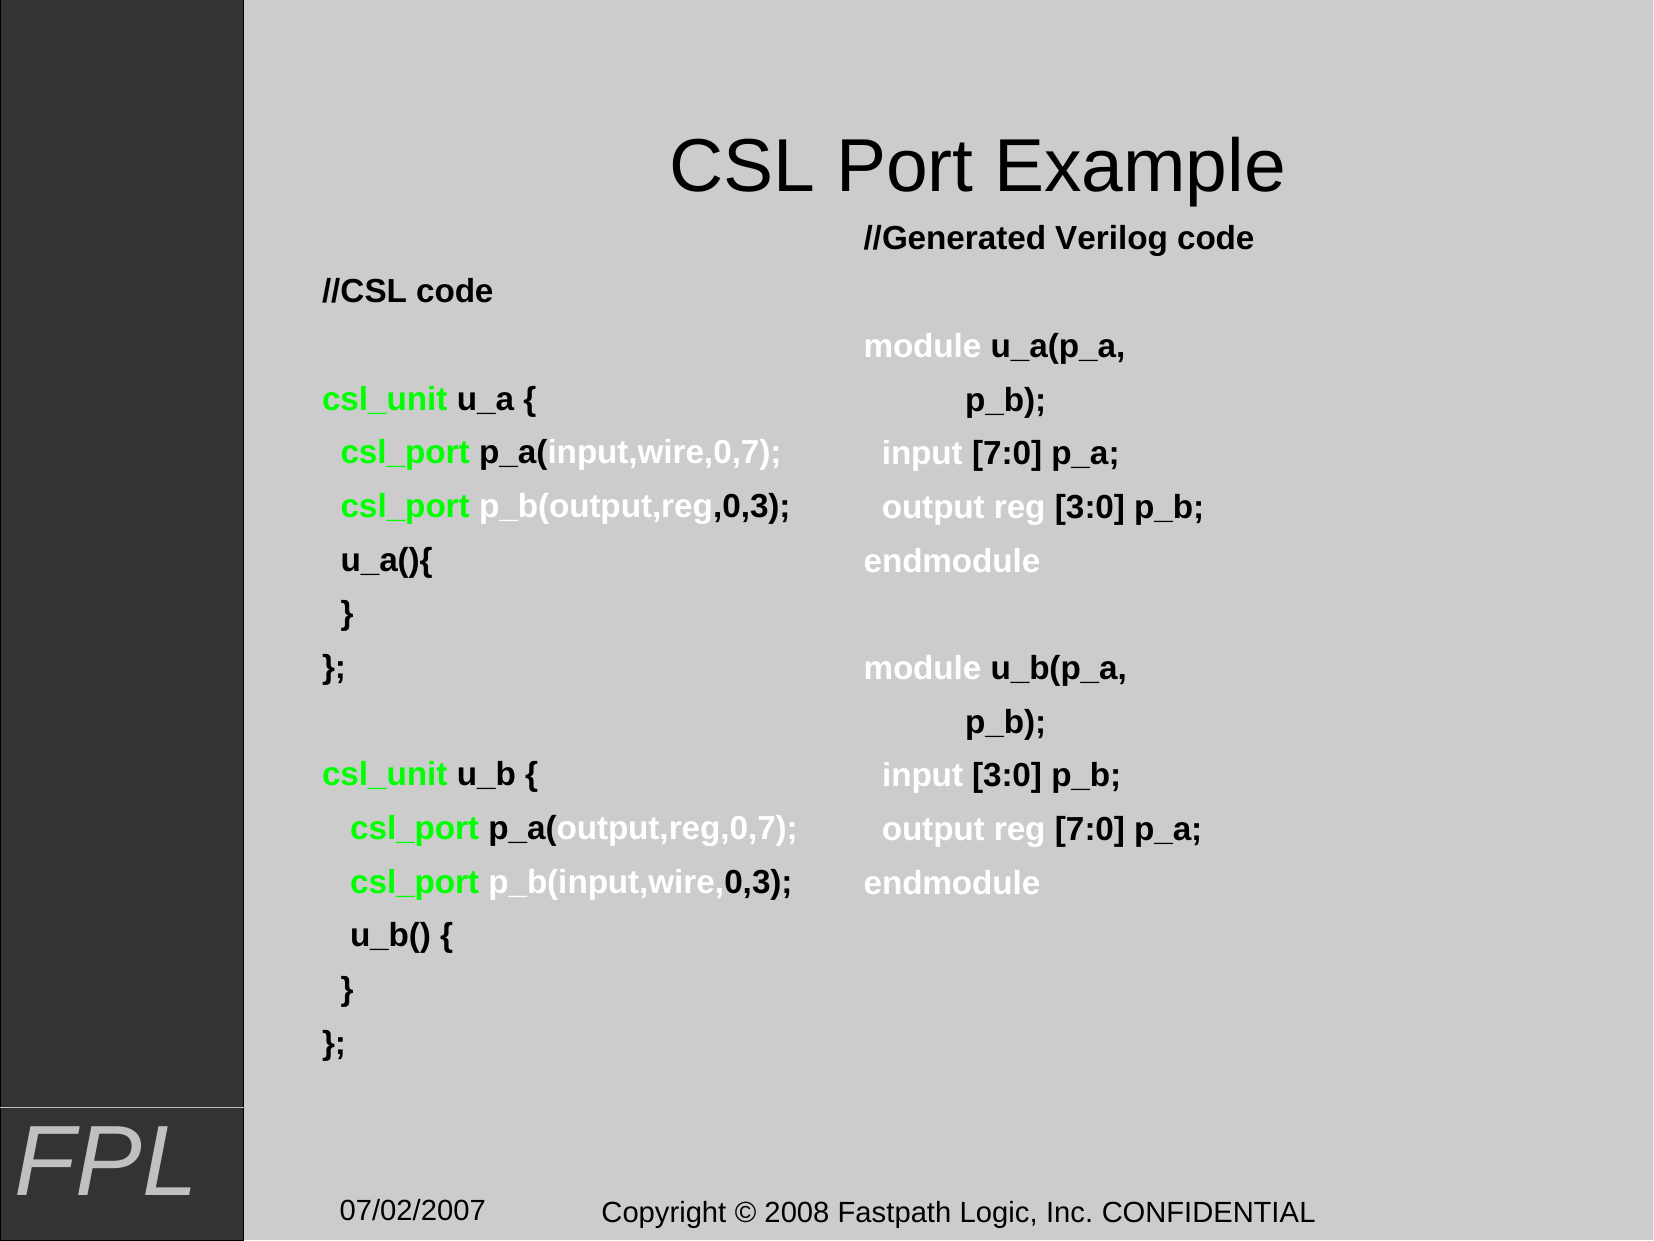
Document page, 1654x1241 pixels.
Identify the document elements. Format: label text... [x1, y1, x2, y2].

list //CSL code csl_unit u_a { csl_port p_a(input,wire,0,7); csl_port p_b(output,reg,0,3); u_a(){ } }; csl_unit u_b { csl_port p_a(output,reg,0,7); csl_port p_b(input,wire,0,3); u_b() { } }; [322, 272, 963, 1179]
list //Generated Verilog code module u_a(p_a, p_b); input [7:0] p_a; output reg [3:0] p_b; endmodule module u_b(p_a, p_b); input [3:0] p_b; output reg [7:0] p_a; endmodule [863, 219, 1566, 1132]
title CSL Port Example [427, 57, 1530, 272]
